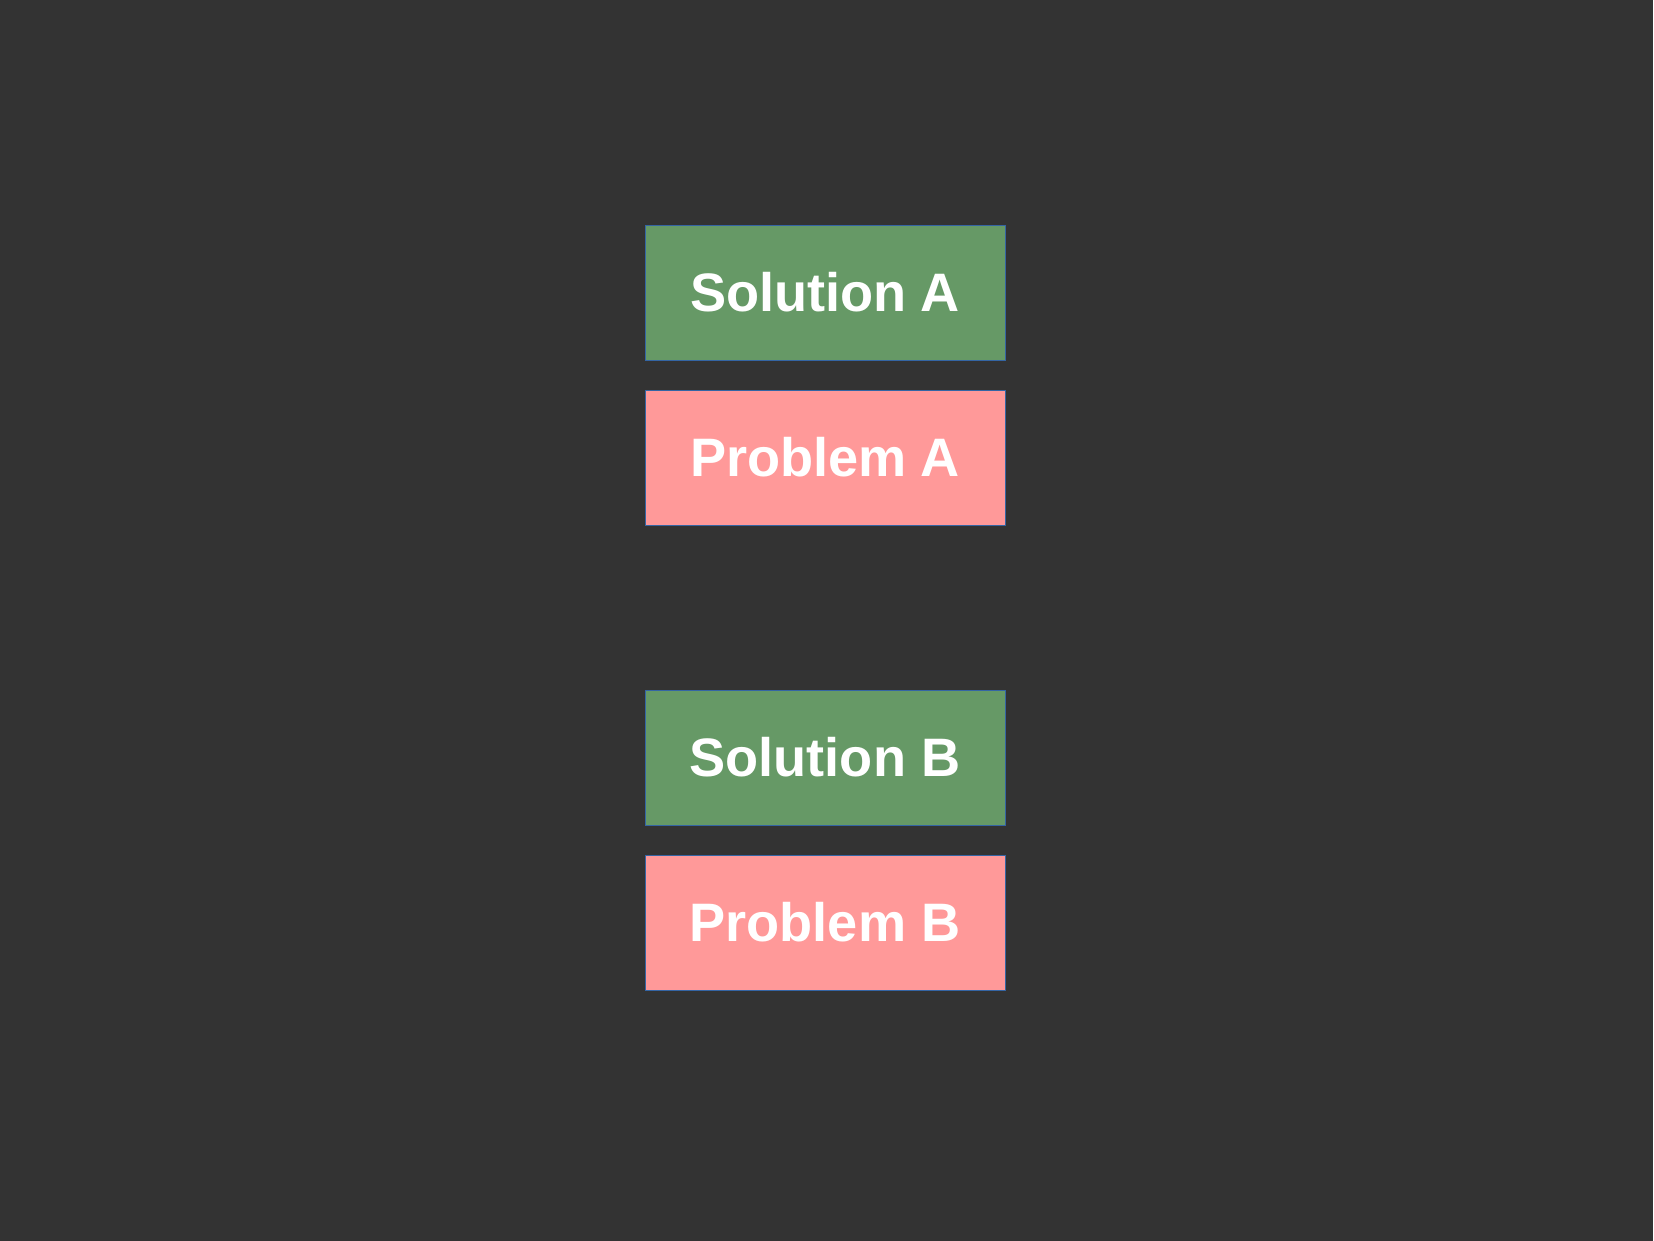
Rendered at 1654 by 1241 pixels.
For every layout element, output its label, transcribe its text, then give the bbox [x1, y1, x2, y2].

text_box Solution A [645, 225, 1006, 361]
text_box Solution B [645, 690, 1006, 826]
text_box Problem B [645, 855, 1006, 991]
text_box Problem A [645, 390, 1006, 526]
